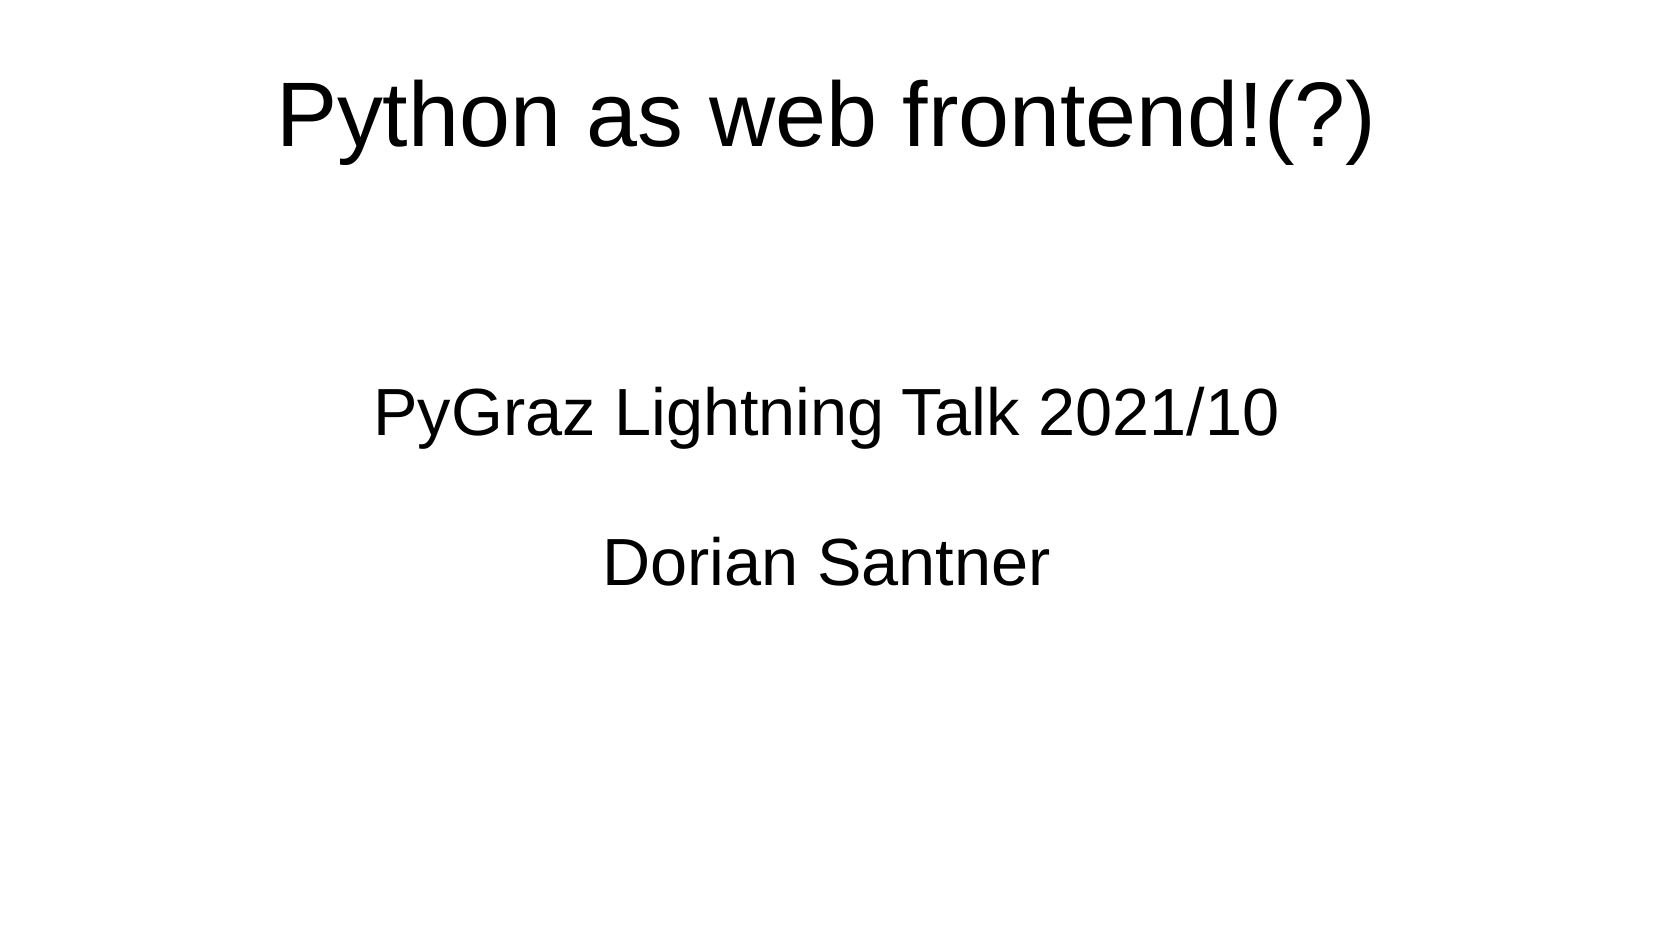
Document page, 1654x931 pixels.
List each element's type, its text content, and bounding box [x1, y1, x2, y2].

title Python as web frontend!(?) [82, 37, 1571, 193]
subtitle PyGraz Lightning Talk 2021/10 Dorian Santner [82, 217, 1571, 758]
